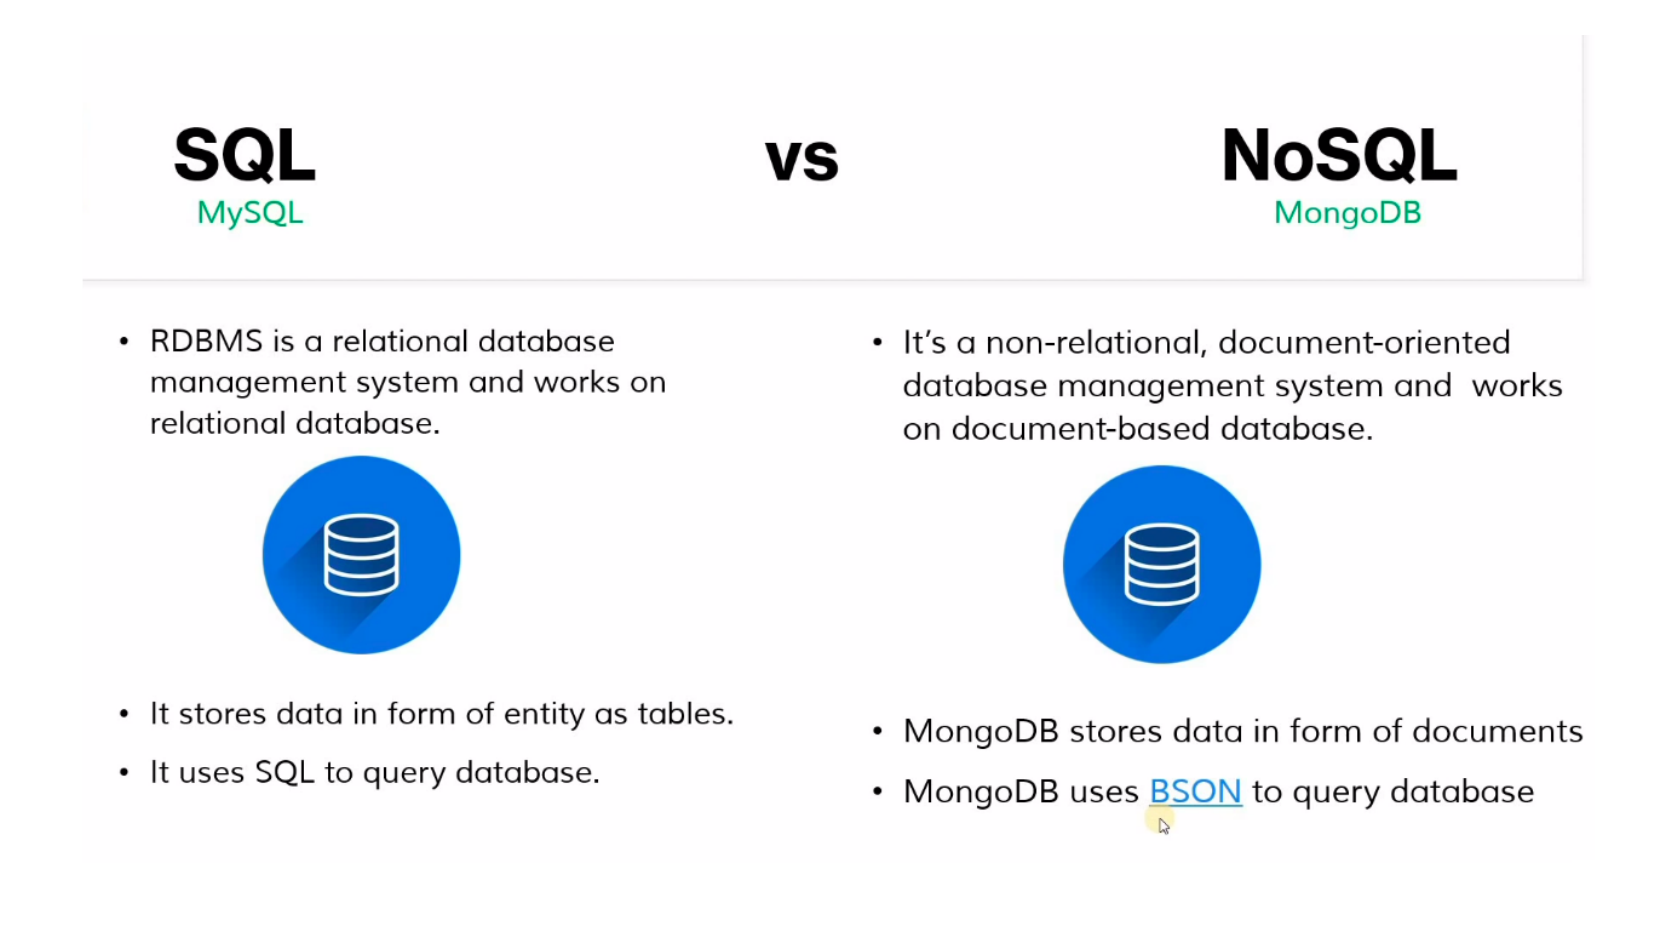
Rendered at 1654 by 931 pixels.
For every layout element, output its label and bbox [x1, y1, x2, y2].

picture [82, 35, 1595, 863]
